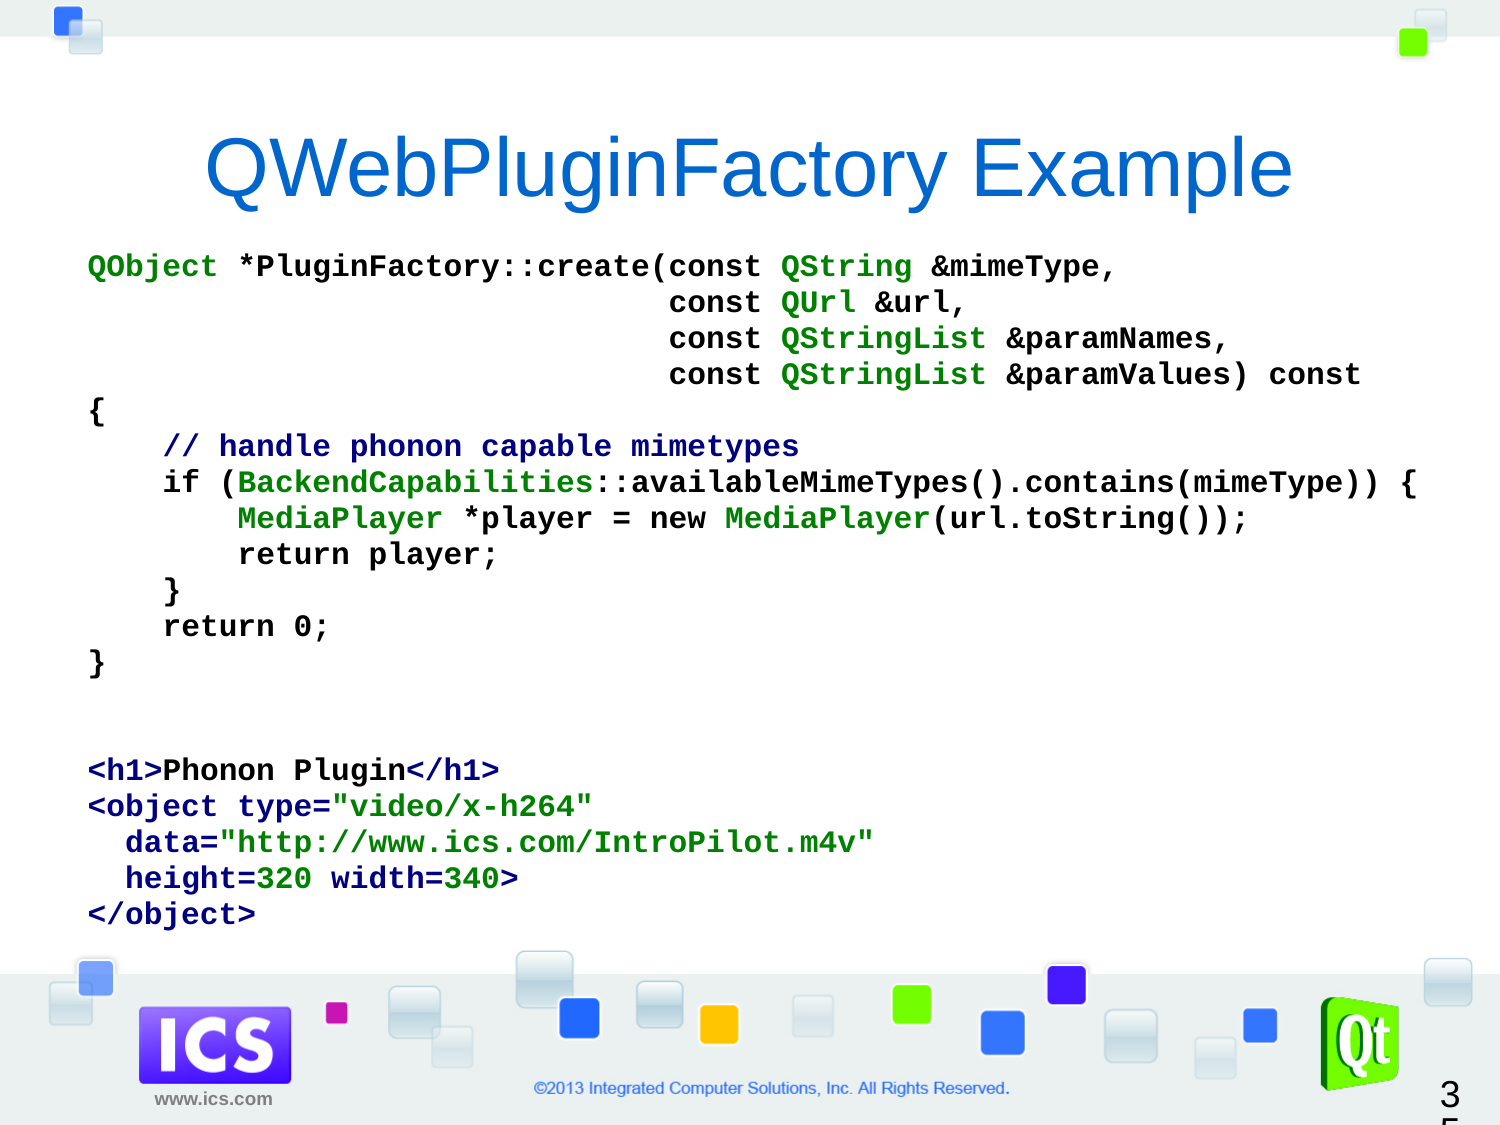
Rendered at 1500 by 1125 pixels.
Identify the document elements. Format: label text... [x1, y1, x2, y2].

picture [0, 0, 1500, 62]
list QObject *PluginFactory::create(const QString &mimeType, const QUrl &url, const QStringList &paramNames, const QStringList &paramValues) const { // handle phonon capable mimetypes if (BackendCapabilities::availableMimeTypes().contains(mimeType)) { MediaPlayer *player = new MediaPlayer(url.toString()); return player; } return 0; } <h1>Phonon Plugin</h1> <object type="video/x-h264" data="http://www.ics.com/IntroPilot.m4v" height=320 width=340> </object> [87, 212, 1438, 1006]
picture [0, 950, 1500, 1125]
title QWebPluginFactory Example [112, 50, 1388, 212]
